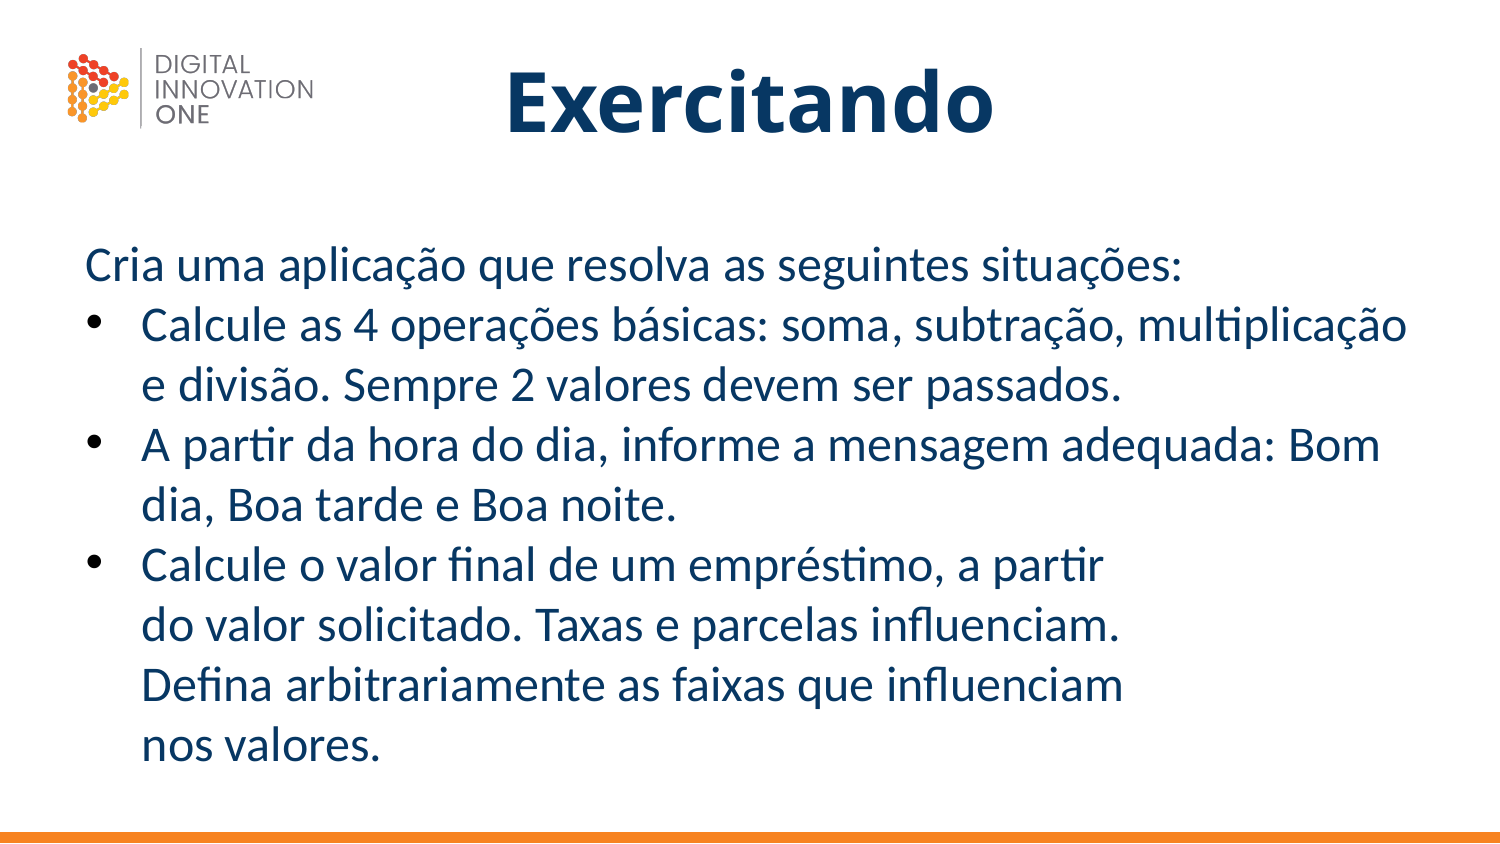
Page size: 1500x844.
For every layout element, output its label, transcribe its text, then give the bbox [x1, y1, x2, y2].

text_box Cria uma aplicação que resolva as seguintes situações: Calcule as 4 operações básicas: soma, subtração, multiplicação e divisão. Sempre 2 valores devem ser passados. A partir da hora do dia, informe a mensagem adequada: Bom dia, Boa tarde e Boa noite. Calcule o valor final de um empréstimo, a partir do valor solicitado. Taxas e parcelas influenciam. Defina arbitrariamente as faixas que influenciam nos valores. [58, 216, 1449, 717]
subtitle Exercitando [51, 50, 1449, 148]
picture [51, 39, 330, 137]
text_box [0, 832, 1500, 843]
